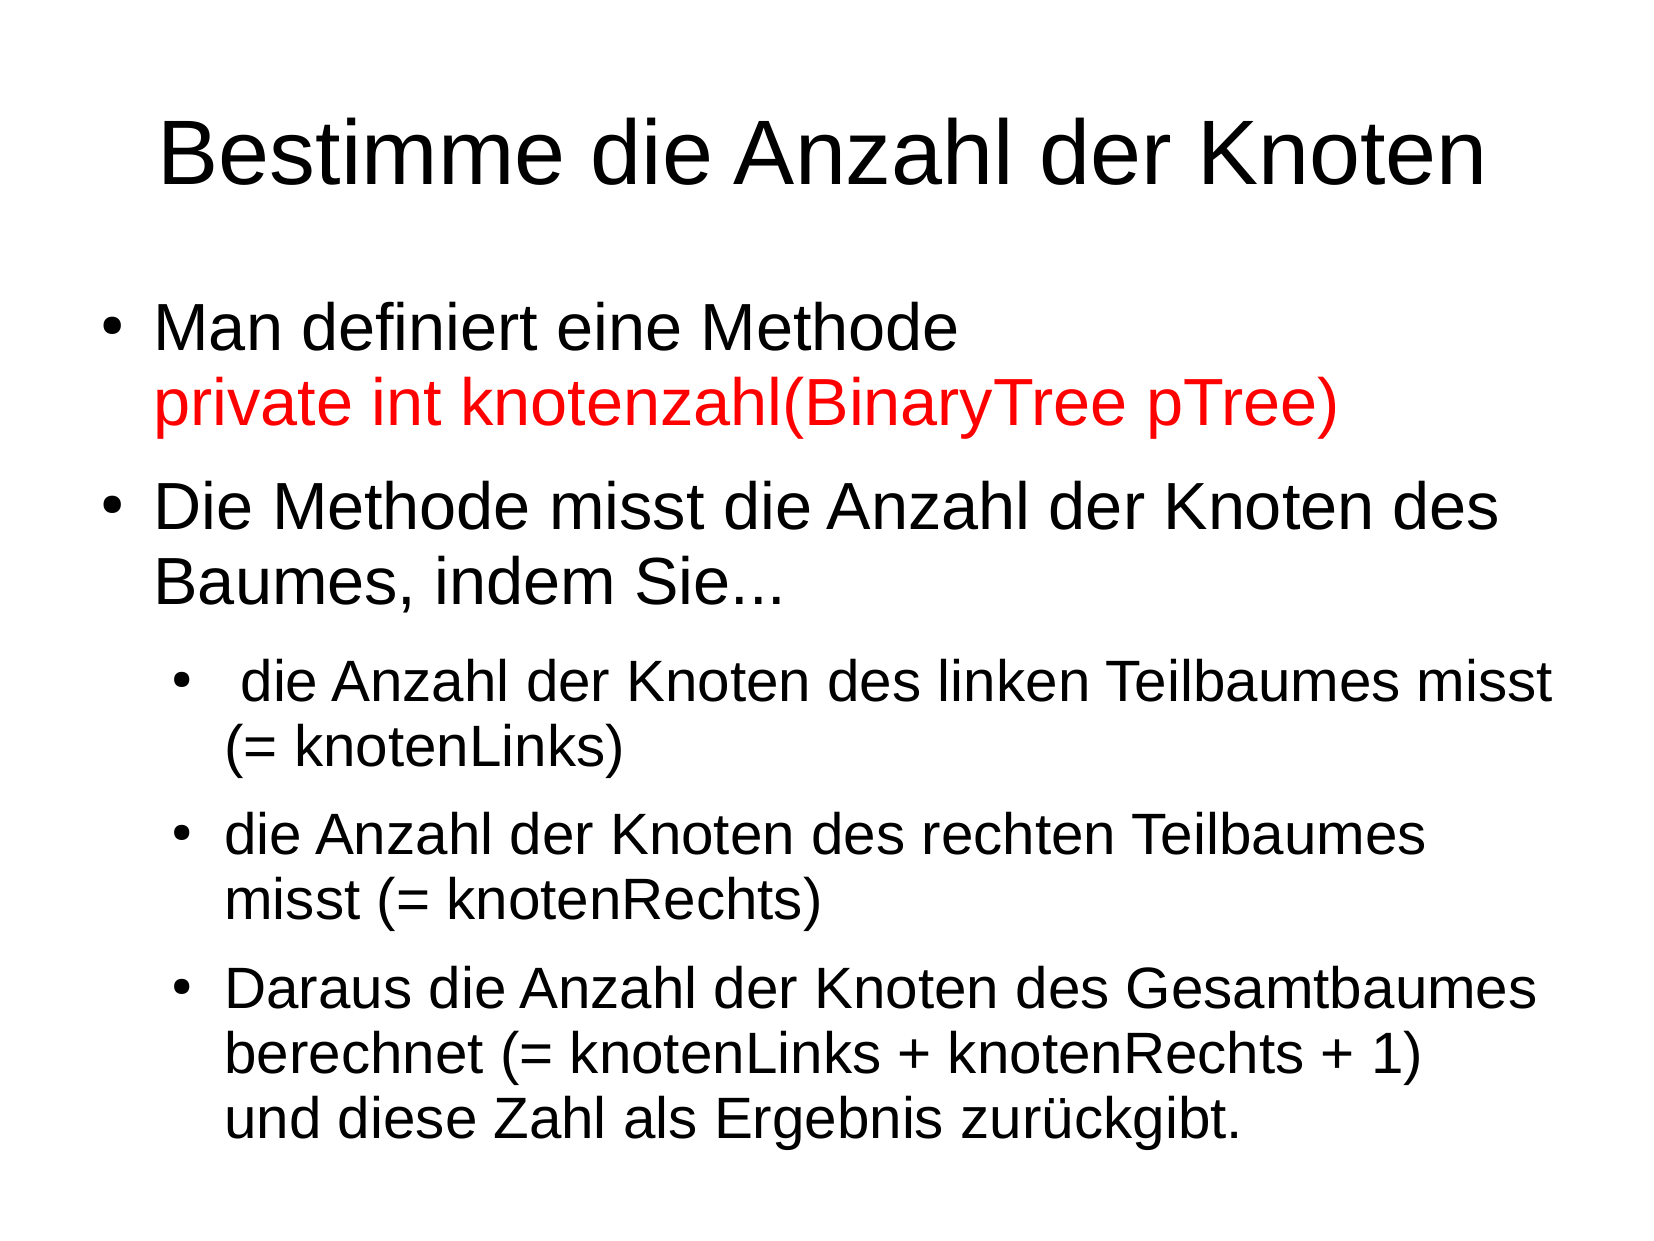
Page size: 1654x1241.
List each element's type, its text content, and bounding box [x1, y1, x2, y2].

title Bestimme die Anzahl der Knoten [82, 56, 1565, 250]
list Man definiert eine Methode private int knotenzahl(BinaryTree pTree) Die Methode misst die Anzahl der Knoten des Baumes, indem Sie... die Anzahl der Knoten des linken Teilbaumes misst (= knotenLinks) die Anzahl der Knoten des rechten Teilbaumes misst (= knotenRechts) Daraus die Anzahl der Knoten des Gesamtbaumes berechnet (= knotenLinks + knotenRechts + 1) und diese Zahl als Ergebnis zurückgibt. [82, 290, 1571, 1150]
